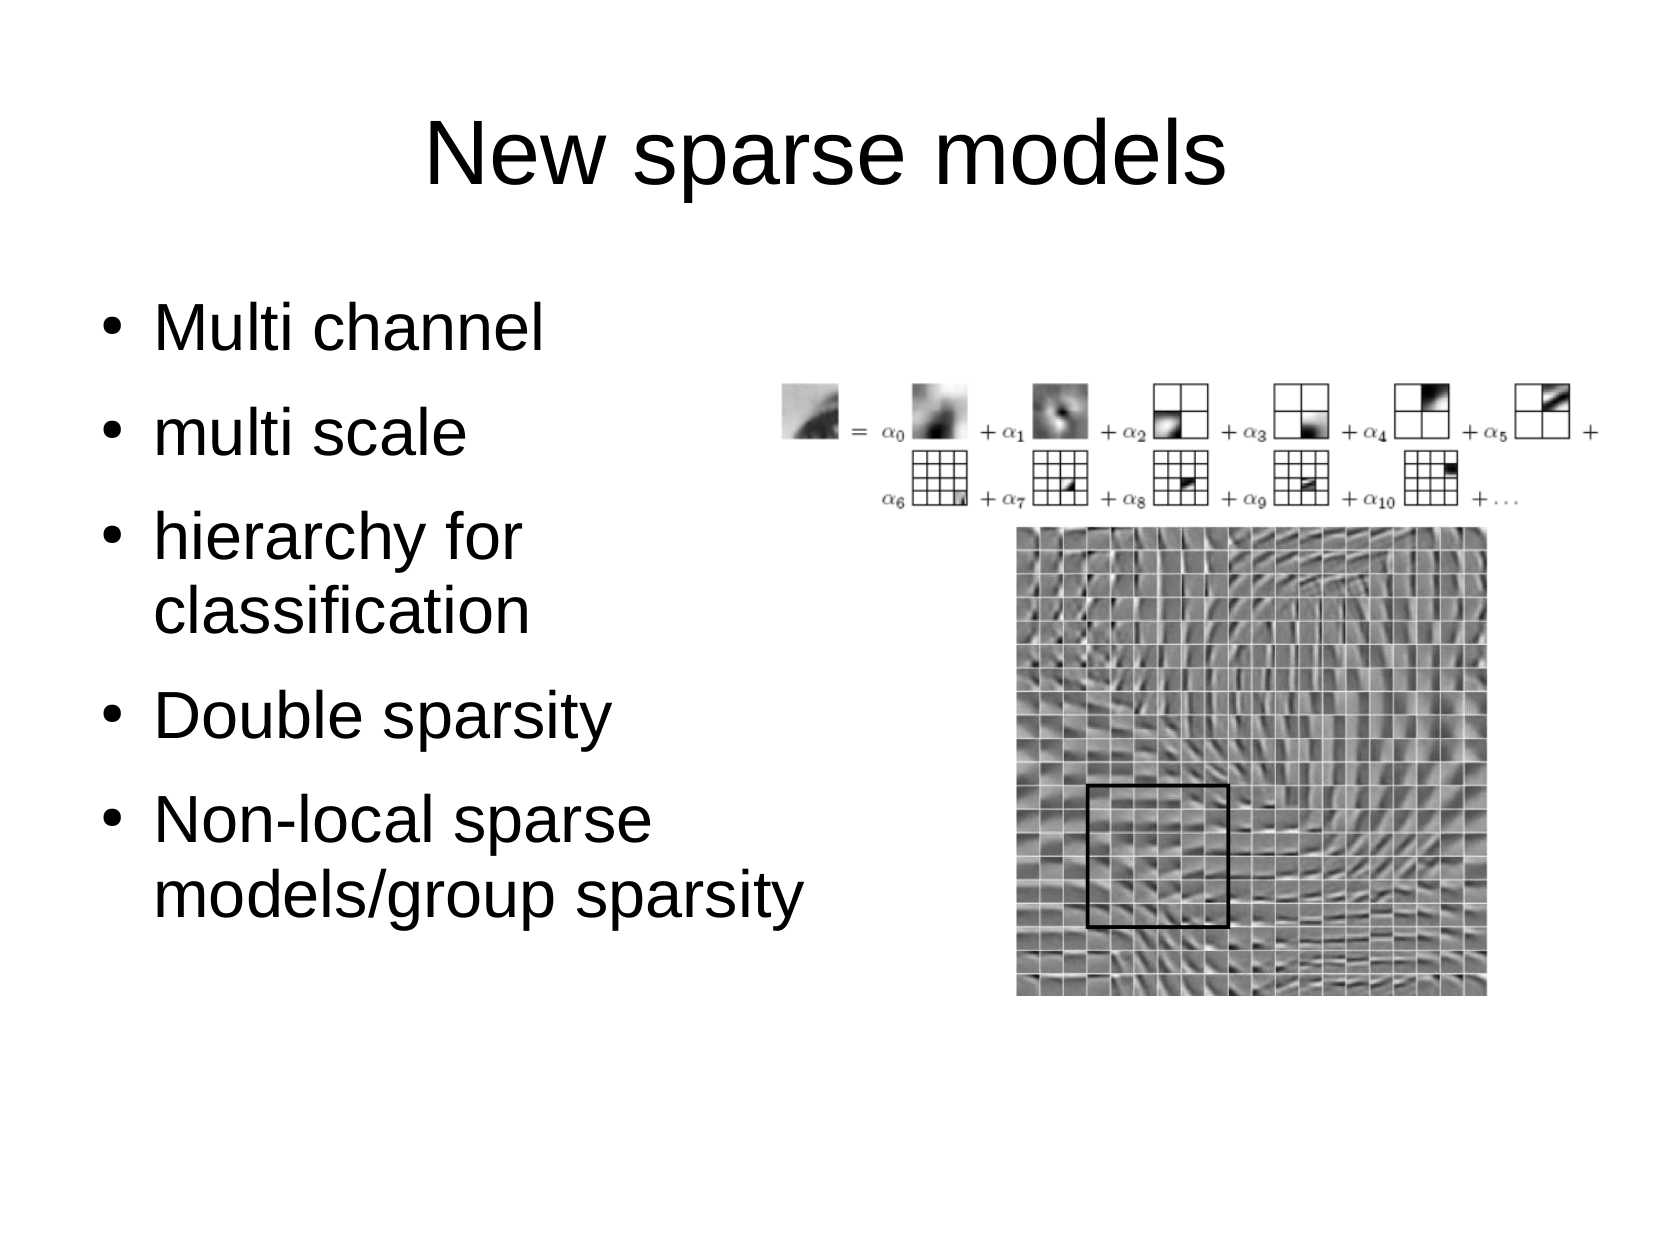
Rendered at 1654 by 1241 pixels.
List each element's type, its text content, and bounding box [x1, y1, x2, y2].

picture [769, 370, 1613, 1000]
title New sparse models [82, 49, 1571, 257]
list Multi channel multi scale hierarchy for classification Double sparsity Non-local sparse models/group sparsity [82, 290, 809, 1109]
